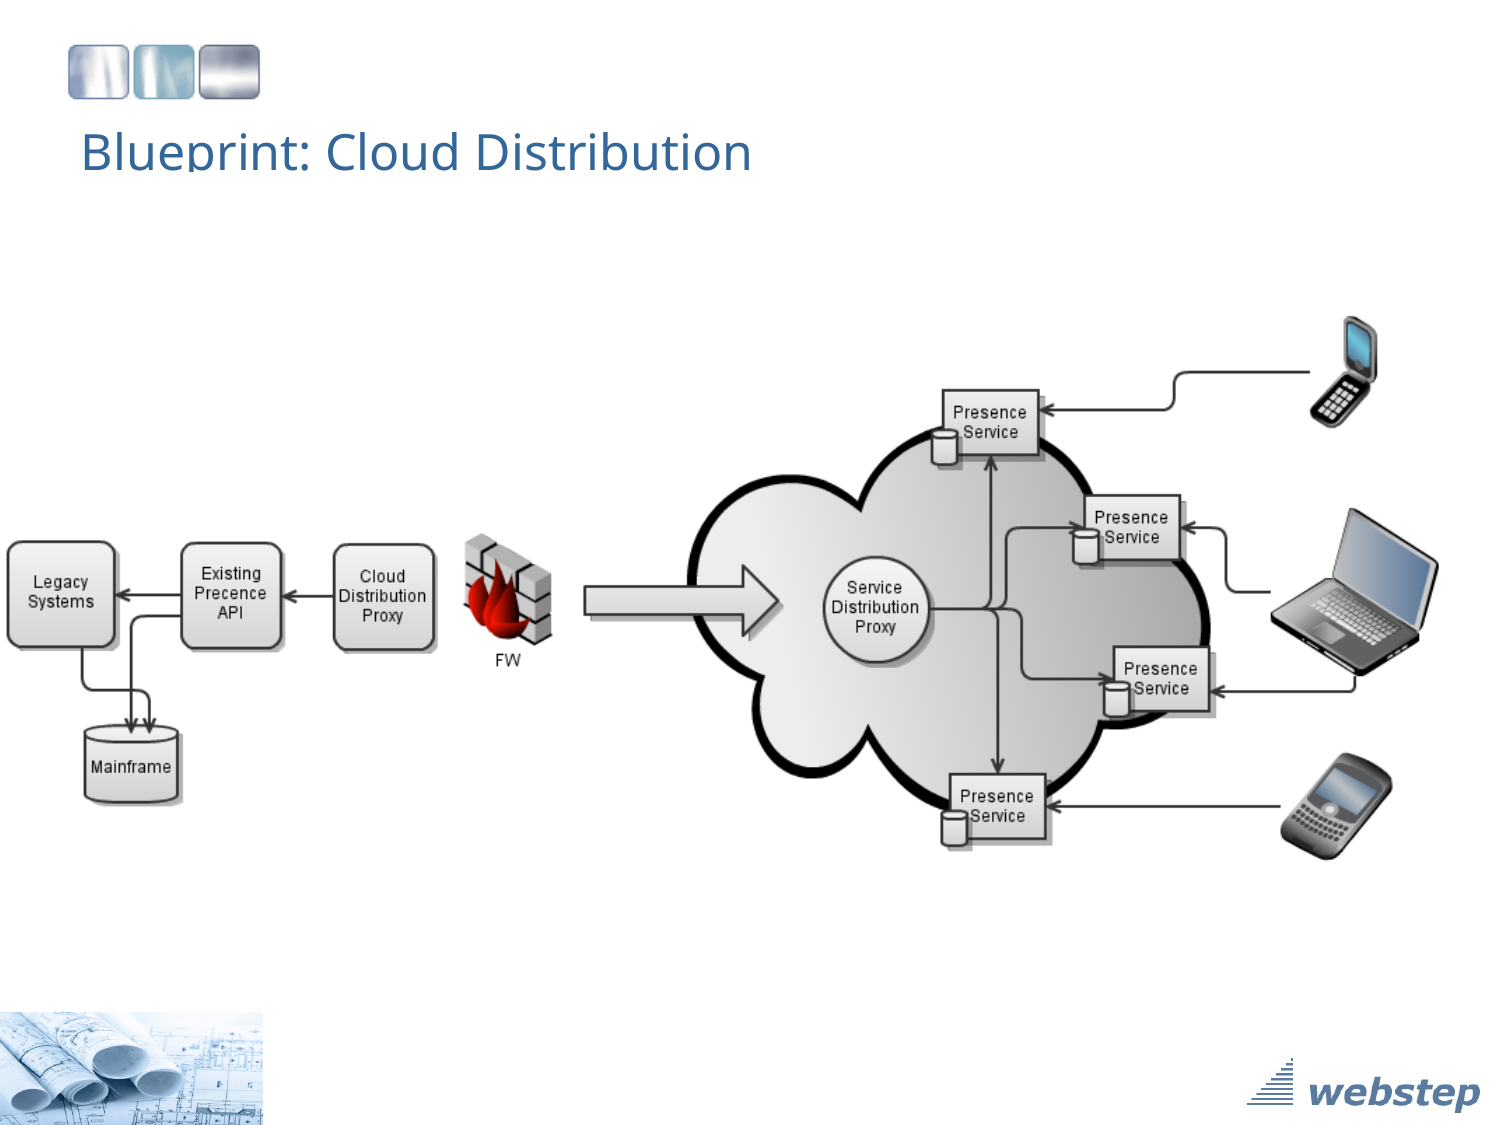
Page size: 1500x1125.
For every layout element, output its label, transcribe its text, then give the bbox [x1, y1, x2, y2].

title Blueprint: Cloud Distribution [72, 73, 1423, 172]
picture [0, 1012, 263, 1125]
picture [64, 42, 266, 104]
picture [0, 172, 1500, 1000]
picture [1234, 1047, 1495, 1118]
